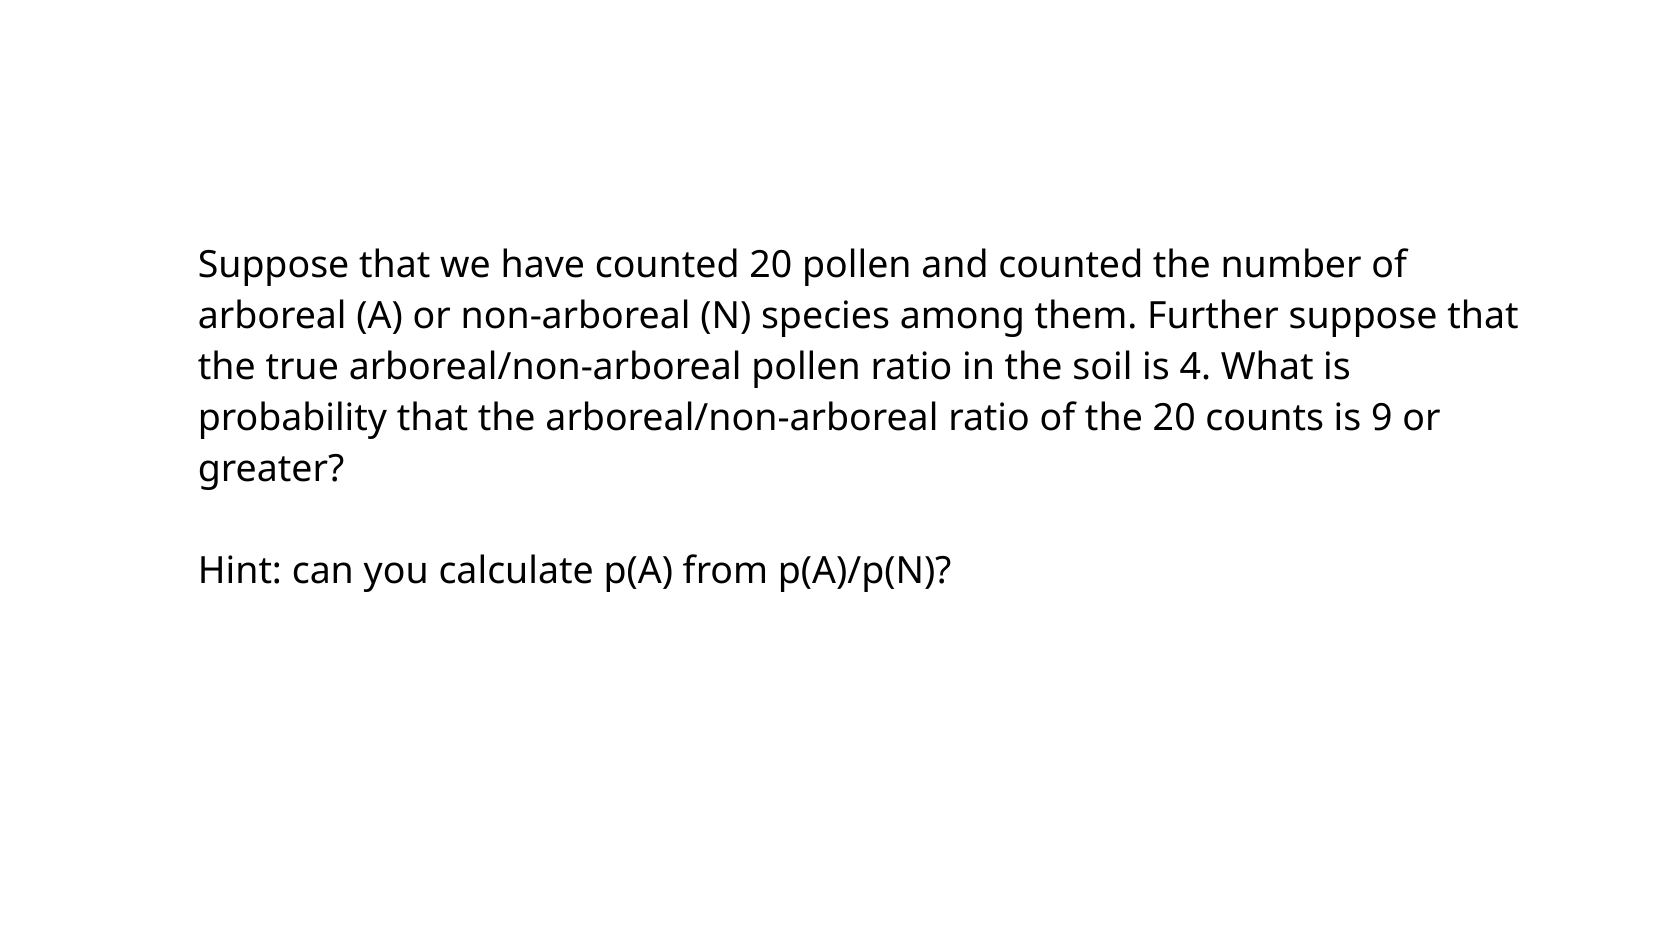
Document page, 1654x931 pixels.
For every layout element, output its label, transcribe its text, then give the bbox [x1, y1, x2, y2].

text_box Suppose that we have counted 20 pollen and counted the number of arboreal (A) or non-arboreal (N) species among them. Further suppose that the true arboreal/non-arboreal pollen ratio in the soil is 4. What is probability that the arboreal/non-arboreal ratio of the 20 counts is 9 or greater? Hint: can you calculate p(A) from p(A)/p(N)? [183, 230, 1542, 672]
